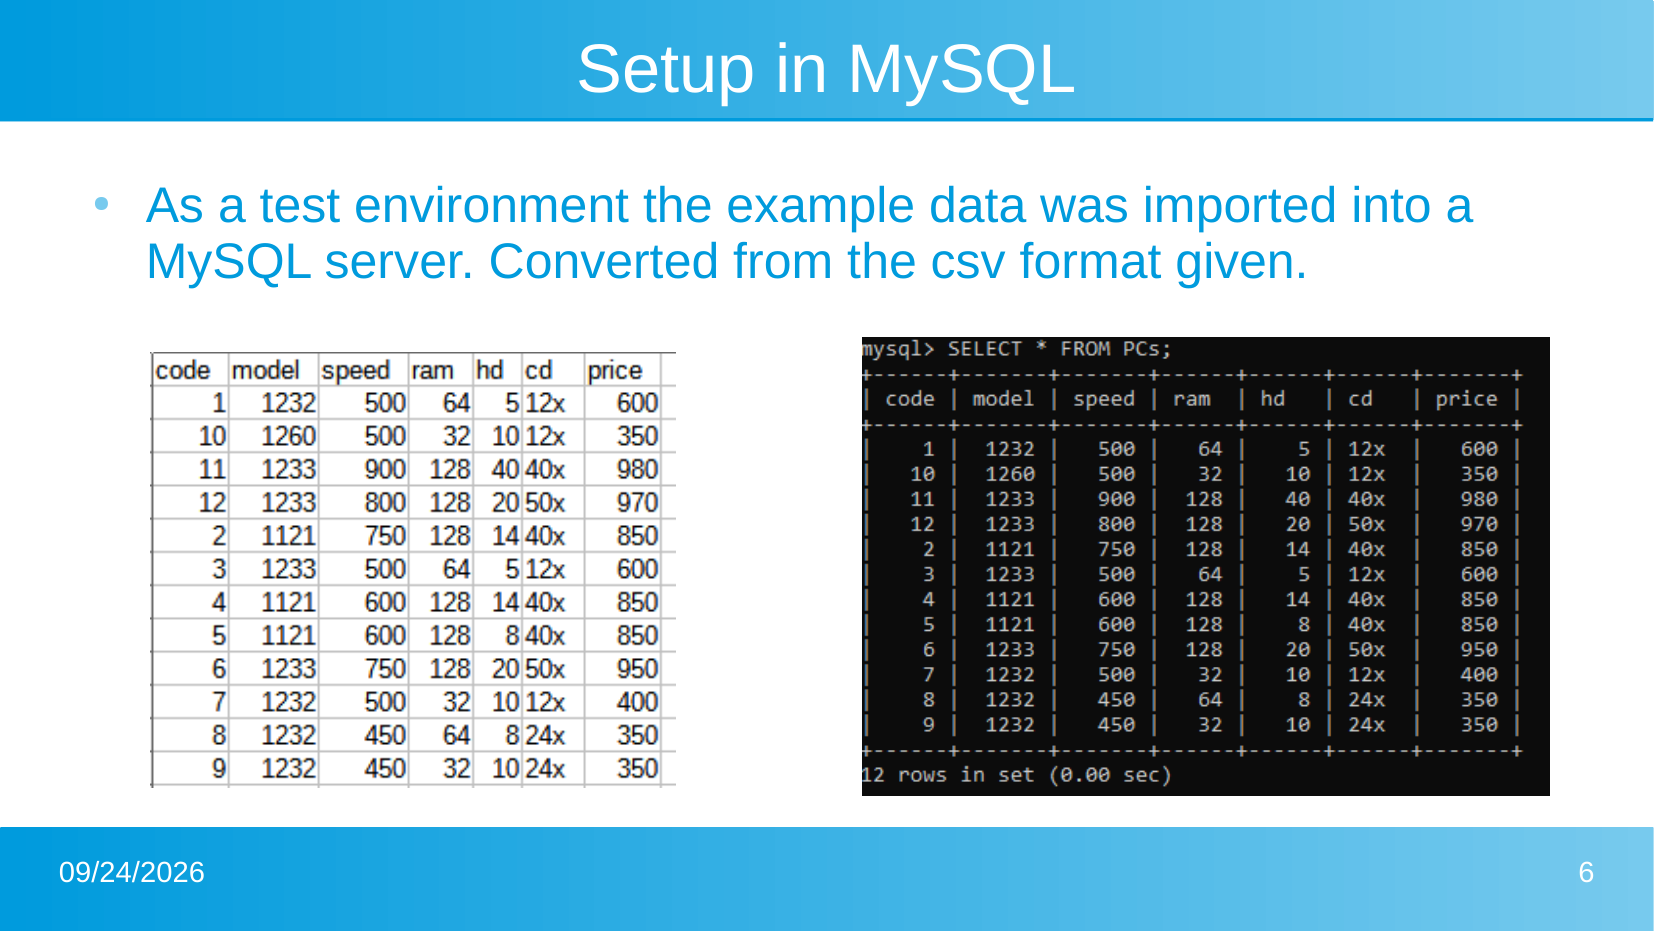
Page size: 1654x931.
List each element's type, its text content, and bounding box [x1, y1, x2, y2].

title Setup in MySQL [59, 29, 1595, 108]
picture [150, 352, 676, 788]
picture [862, 337, 1550, 796]
list As a test environment the example data was imported into a MySQL server. Converted from the csv format given. [75, 177, 1611, 768]
